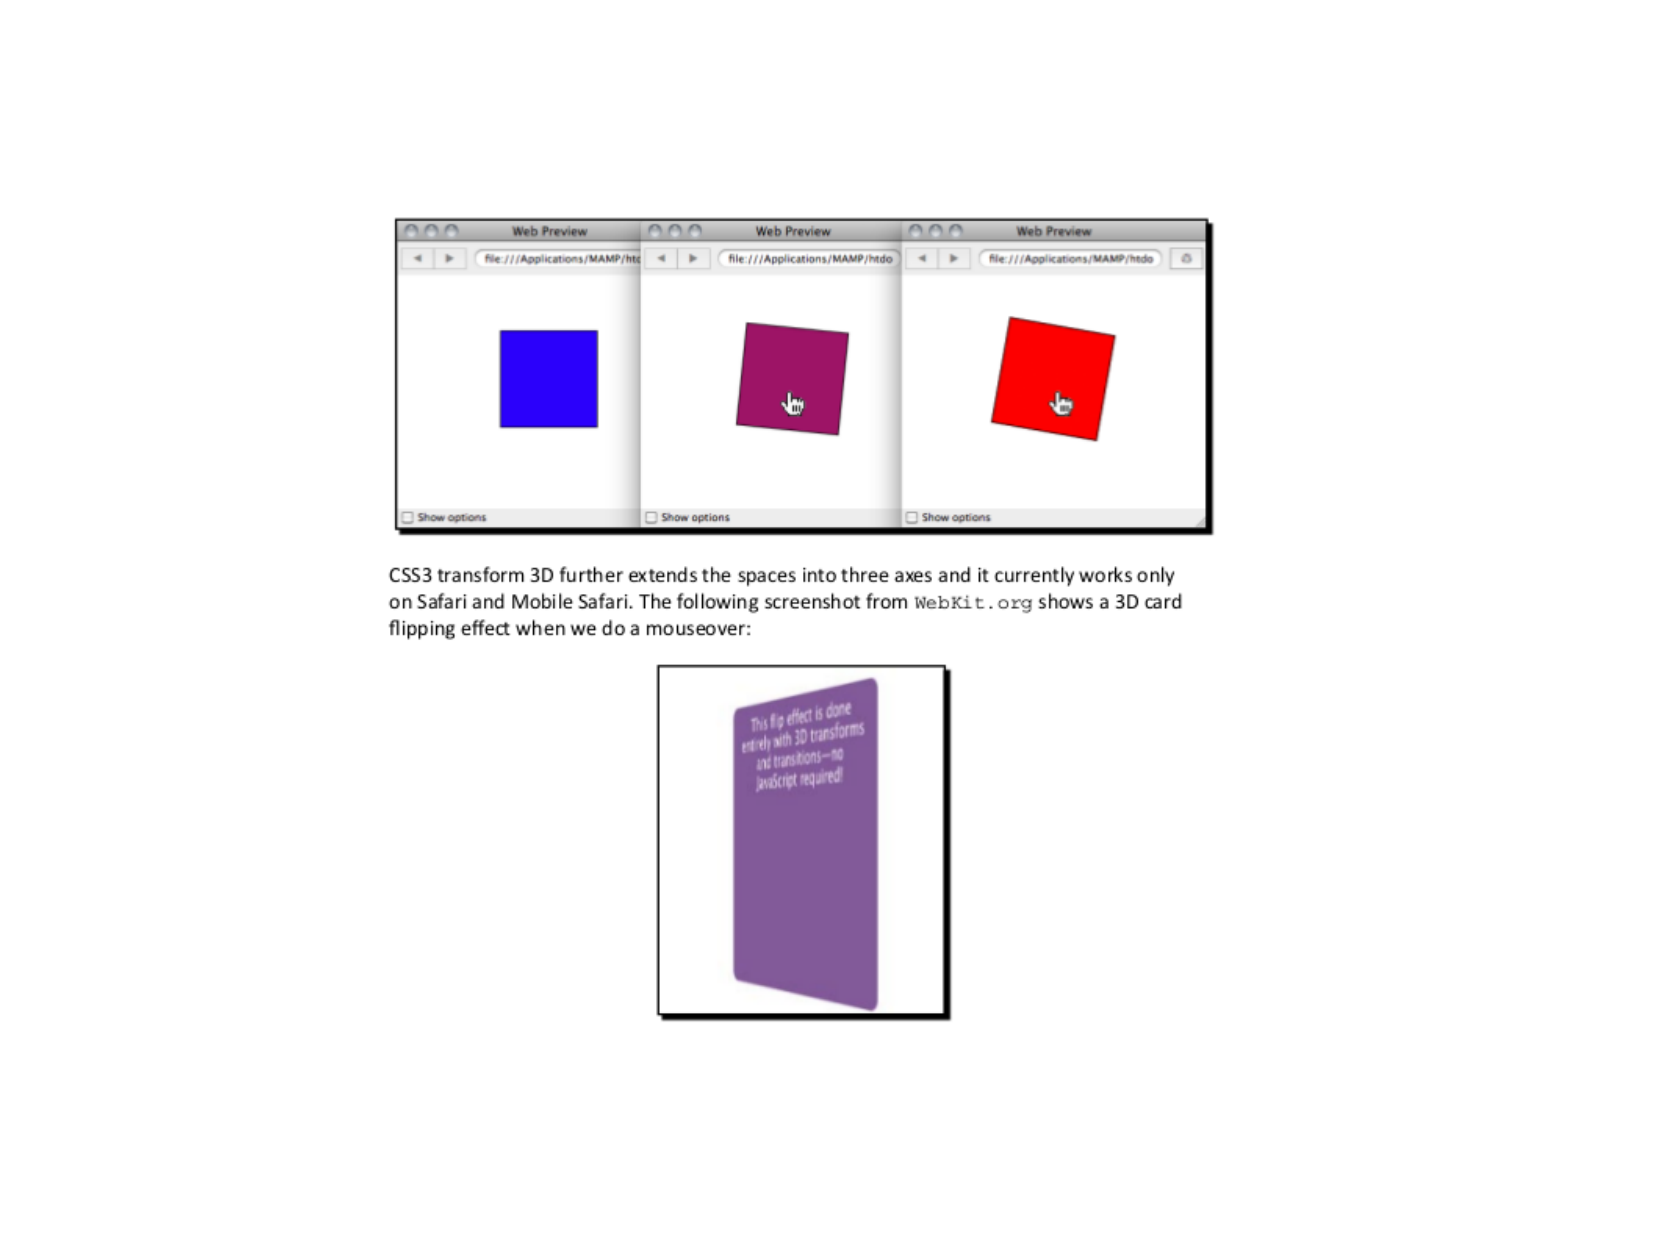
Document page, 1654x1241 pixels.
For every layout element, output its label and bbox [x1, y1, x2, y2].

picture [375, 193, 1284, 1048]
